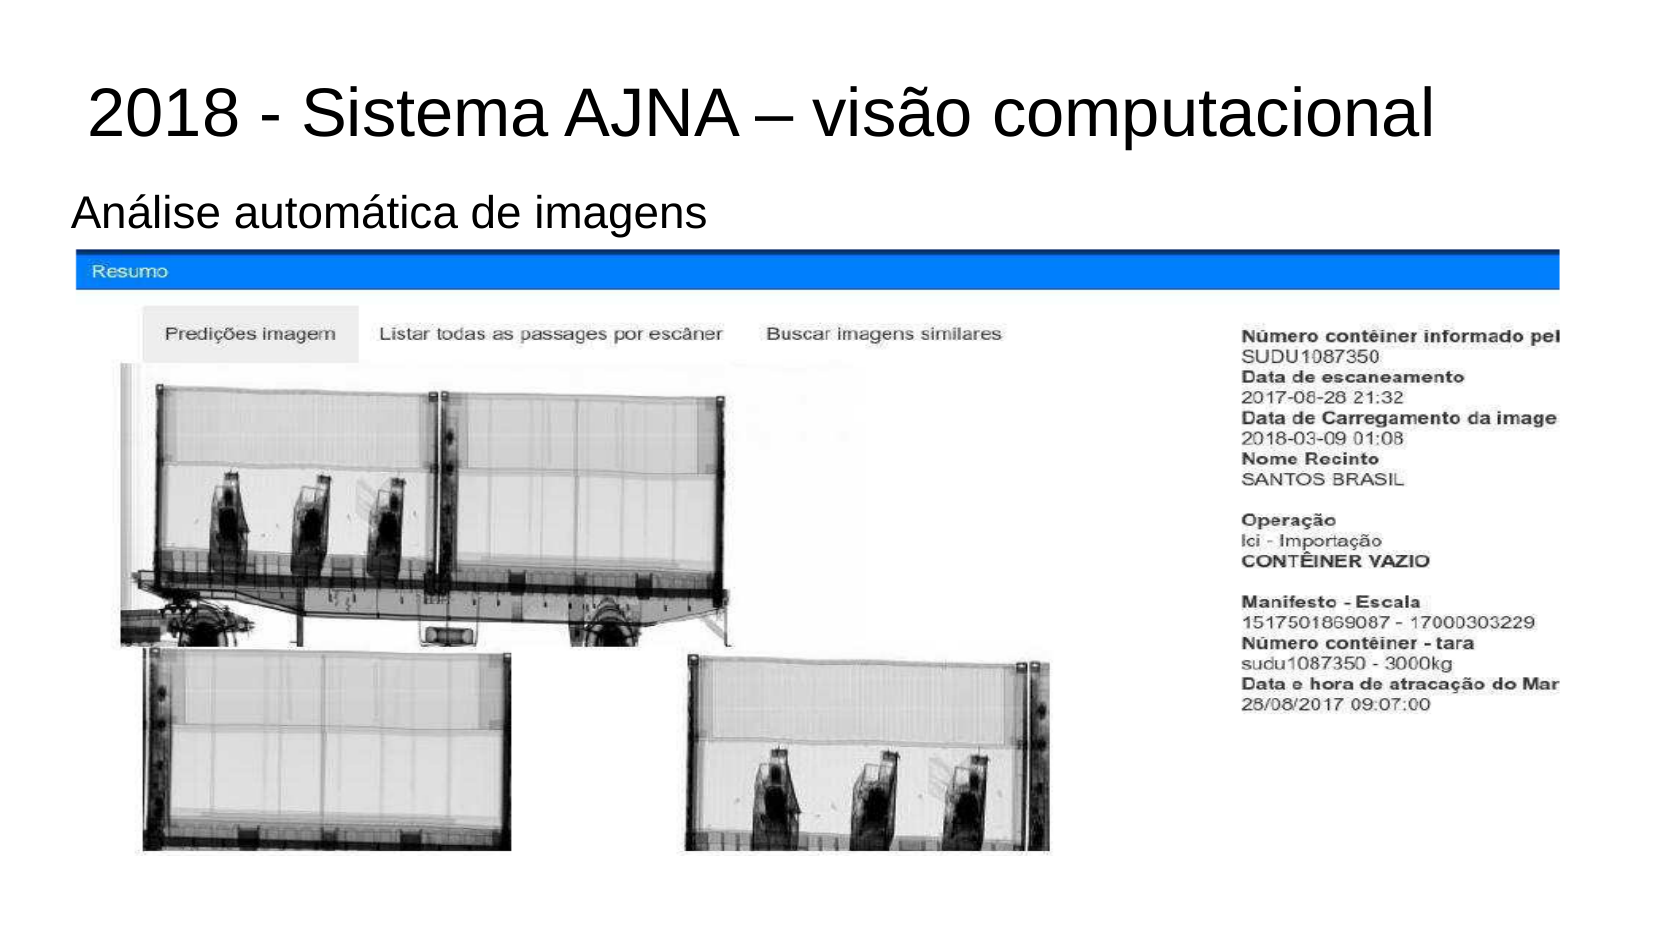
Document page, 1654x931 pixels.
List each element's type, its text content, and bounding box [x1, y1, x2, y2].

subtitle Análise automática de imagens [70, 187, 1571, 247]
title 2018 - Sistema AJNA – visão computacional [82, 29, 1441, 187]
picture [70, 247, 1571, 856]
